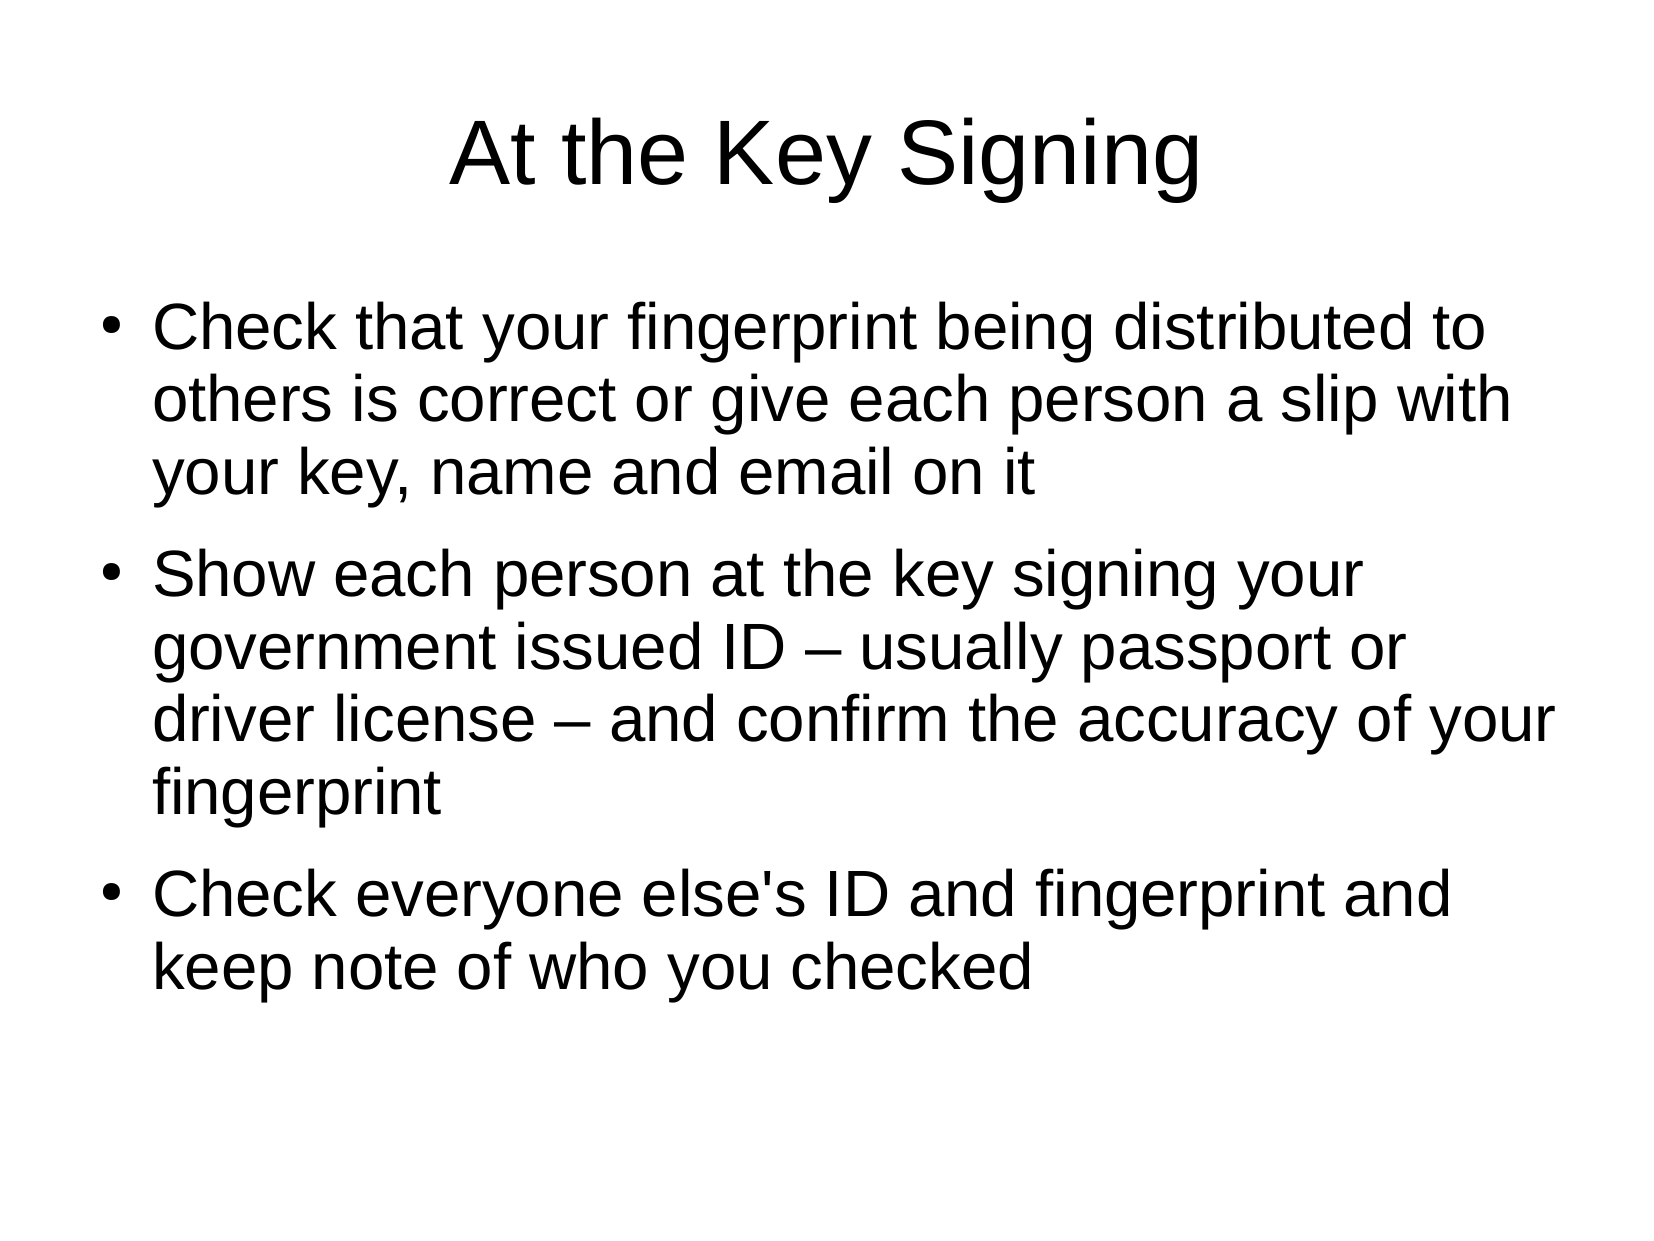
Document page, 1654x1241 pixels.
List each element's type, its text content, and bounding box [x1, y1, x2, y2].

list Check that your fingerprint being distributed to others is correct or give each person a slip with your key, name and email on it Show each person at the key signing your government issued ID – usually passport or driver license – and confirm the accuracy of your fingerprint Check everyone else's ID and fingerprint and keep note of who you checked [82, 290, 1571, 1010]
title At the Key Signing [82, 49, 1571, 257]
